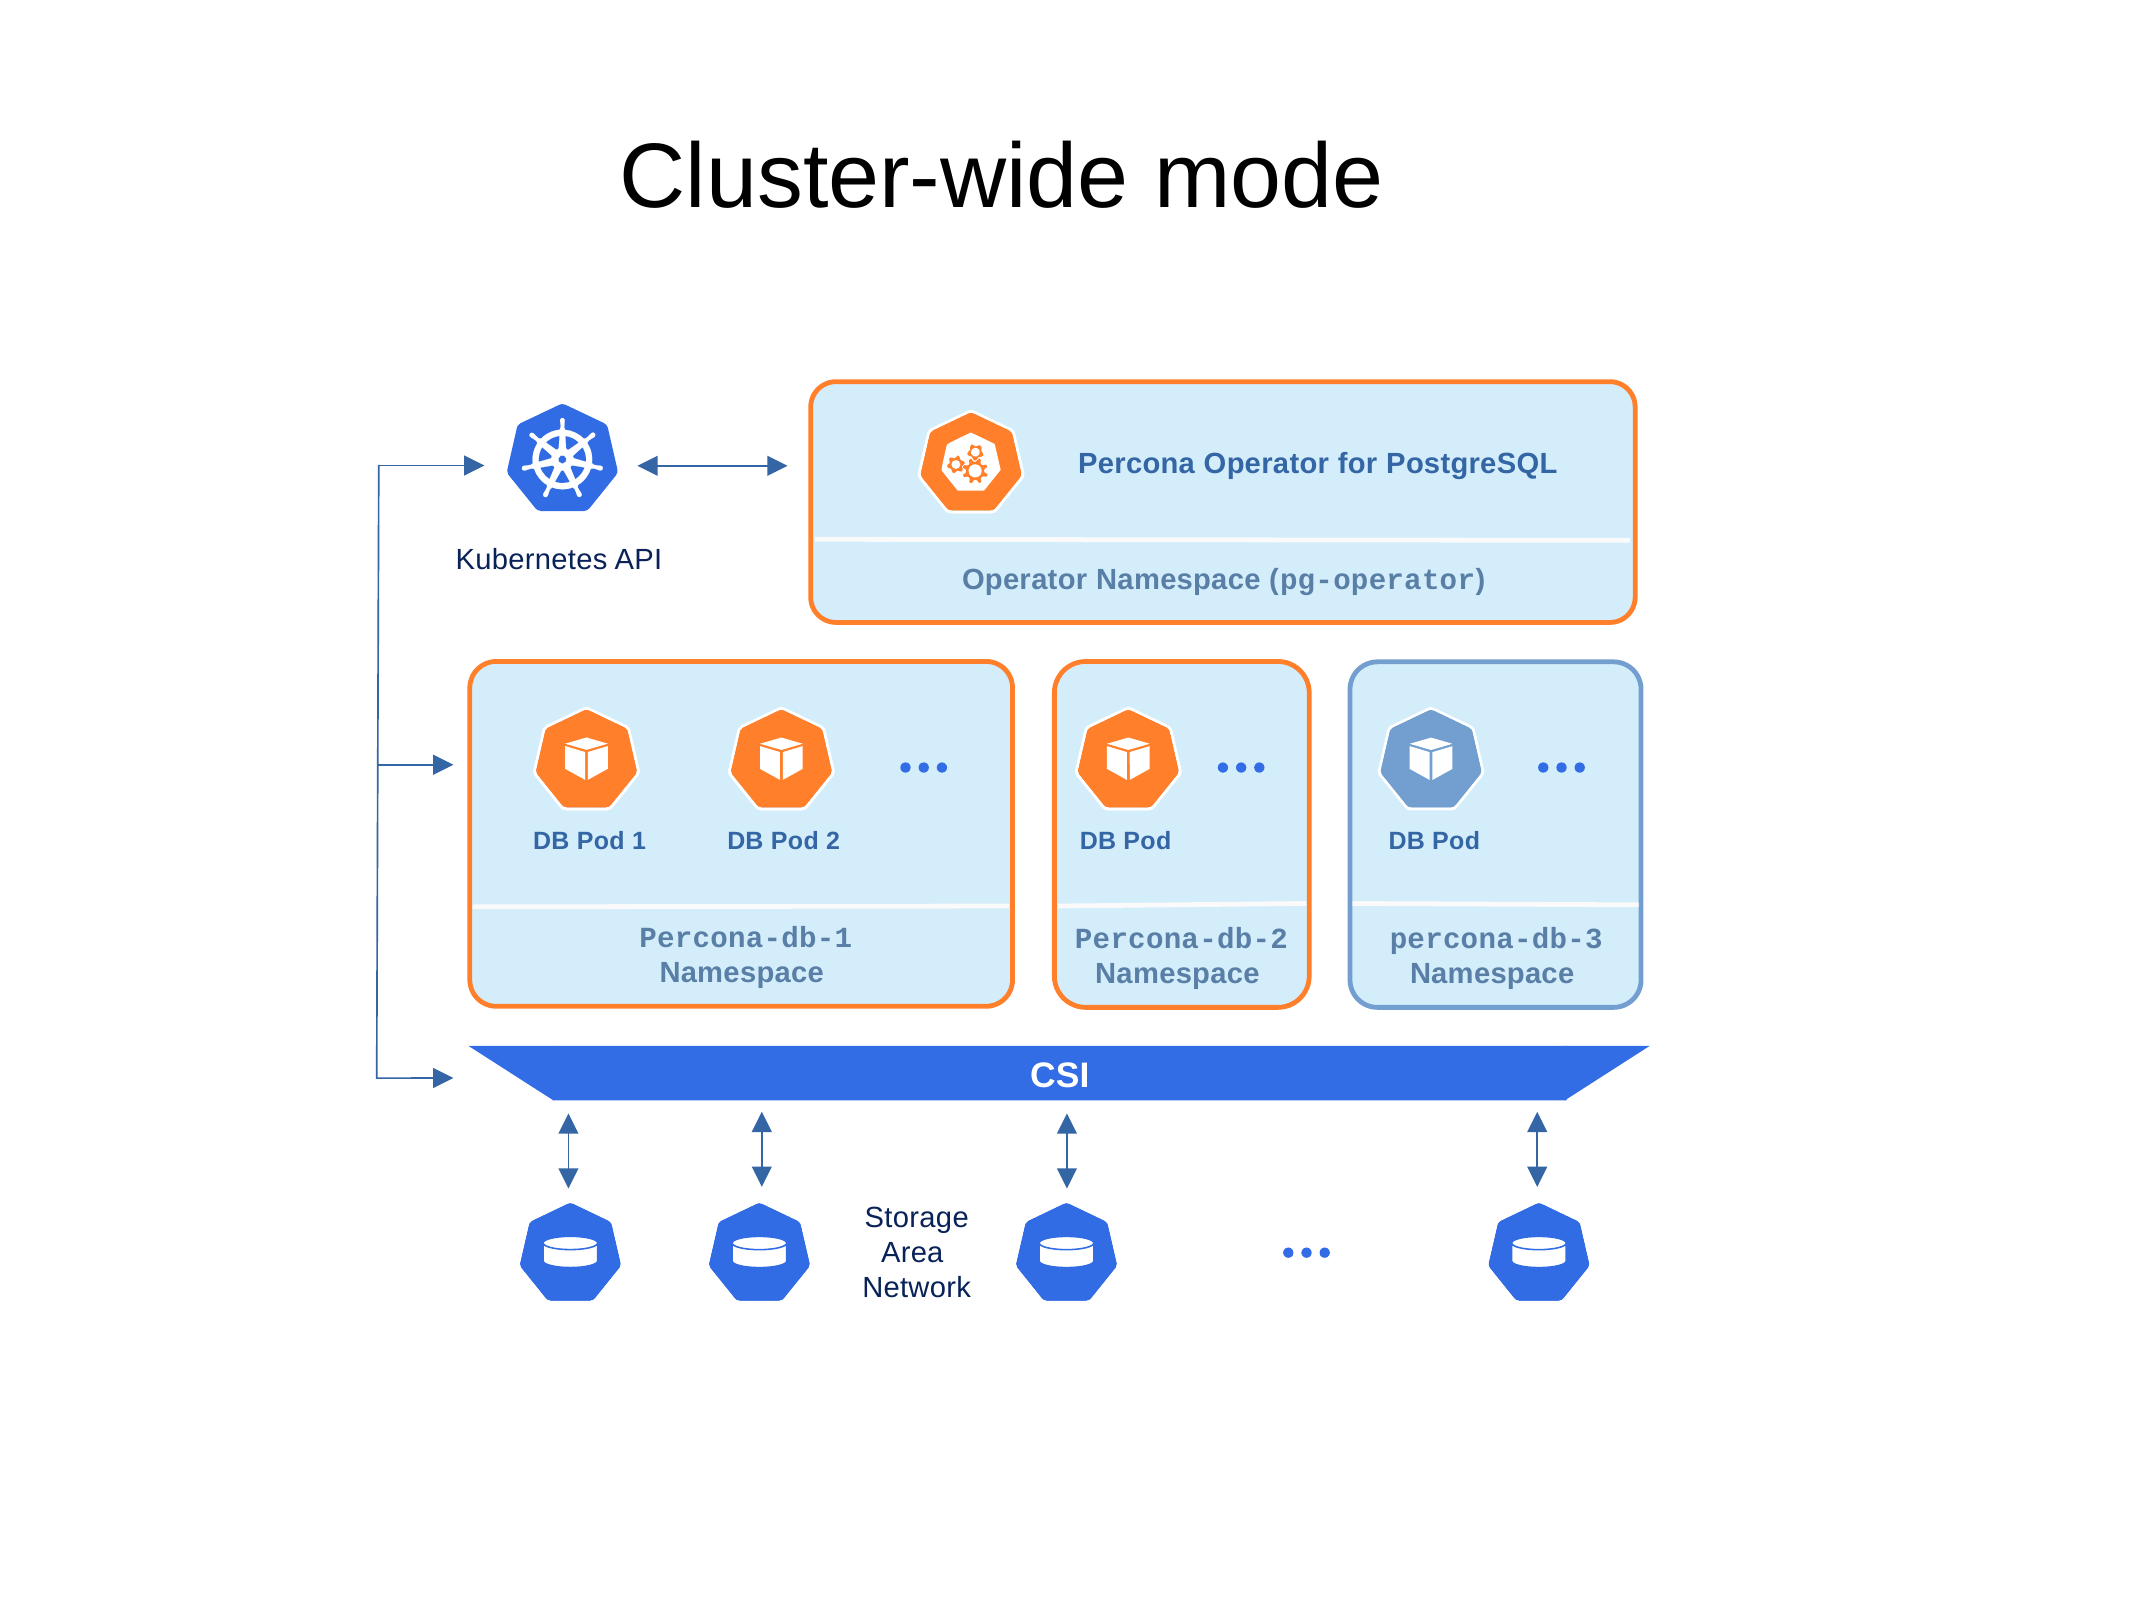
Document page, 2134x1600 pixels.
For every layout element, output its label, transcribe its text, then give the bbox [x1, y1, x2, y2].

text_box DB Pod [1071, 816, 1180, 863]
text_box Kubernetes API [447, 531, 672, 584]
text_box DB Pod [1380, 816, 1489, 863]
text_box Percona Operator for PostgreSQL [1069, 436, 1567, 488]
text_box DB Pod 1 [524, 816, 655, 863]
text_box percona-db-3 Namespace [1380, 910, 1613, 998]
picture [728, 707, 835, 811]
picture [504, 401, 622, 516]
picture [917, 410, 1025, 514]
text_box [337, 331, 1688, 1345]
picture [706, 1200, 813, 1304]
text_box DB Pod 2 [718, 816, 849, 863]
text_box Operator Namespace (pg-operator) [896, 551, 1552, 604]
picture [517, 1200, 624, 1304]
picture [1485, 1200, 1593, 1304]
picture [1013, 1200, 1120, 1304]
text_box Storage Area Network [778, 1189, 1056, 1312]
text_box Percona-db-1 Namespace [487, 909, 1005, 997]
picture [1377, 707, 1485, 811]
picture [1075, 707, 1182, 811]
text_box Cluster-wide mode [604, 117, 1426, 235]
picture [533, 707, 640, 811]
text_box CSI [552, 1045, 1564, 1101]
text_box Percona-db-2 Namespace [1060, 910, 1304, 998]
